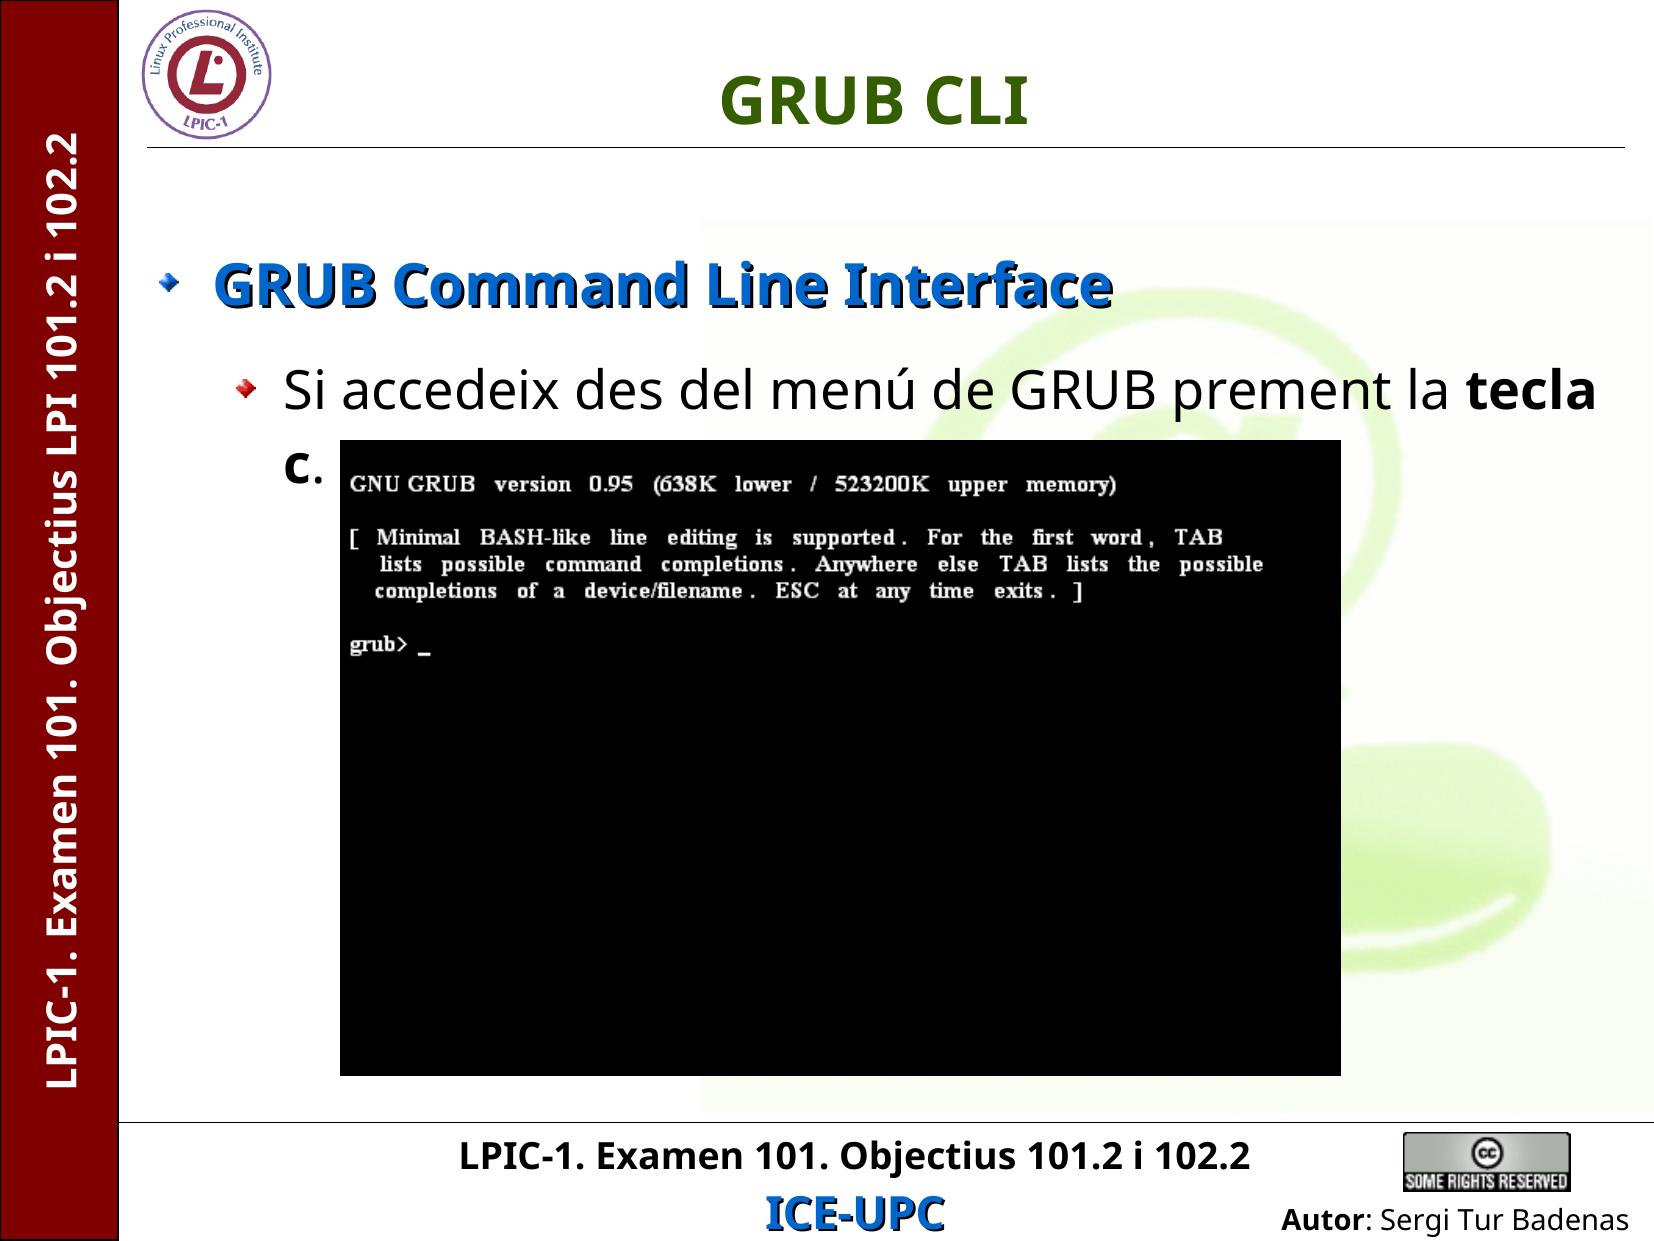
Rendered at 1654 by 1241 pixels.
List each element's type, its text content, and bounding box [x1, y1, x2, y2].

picture [135, 5, 277, 55]
picture [1403, 1132, 1571, 1192]
list GRUB Command Line Interface Si accedeix des del menú de GRUB prement la tecla c. [141, 242, 1630, 1078]
picture [340, 440, 1341, 1076]
picture [700, 217, 1654, 1113]
title GRUB CLI [129, 55, 1619, 142]
